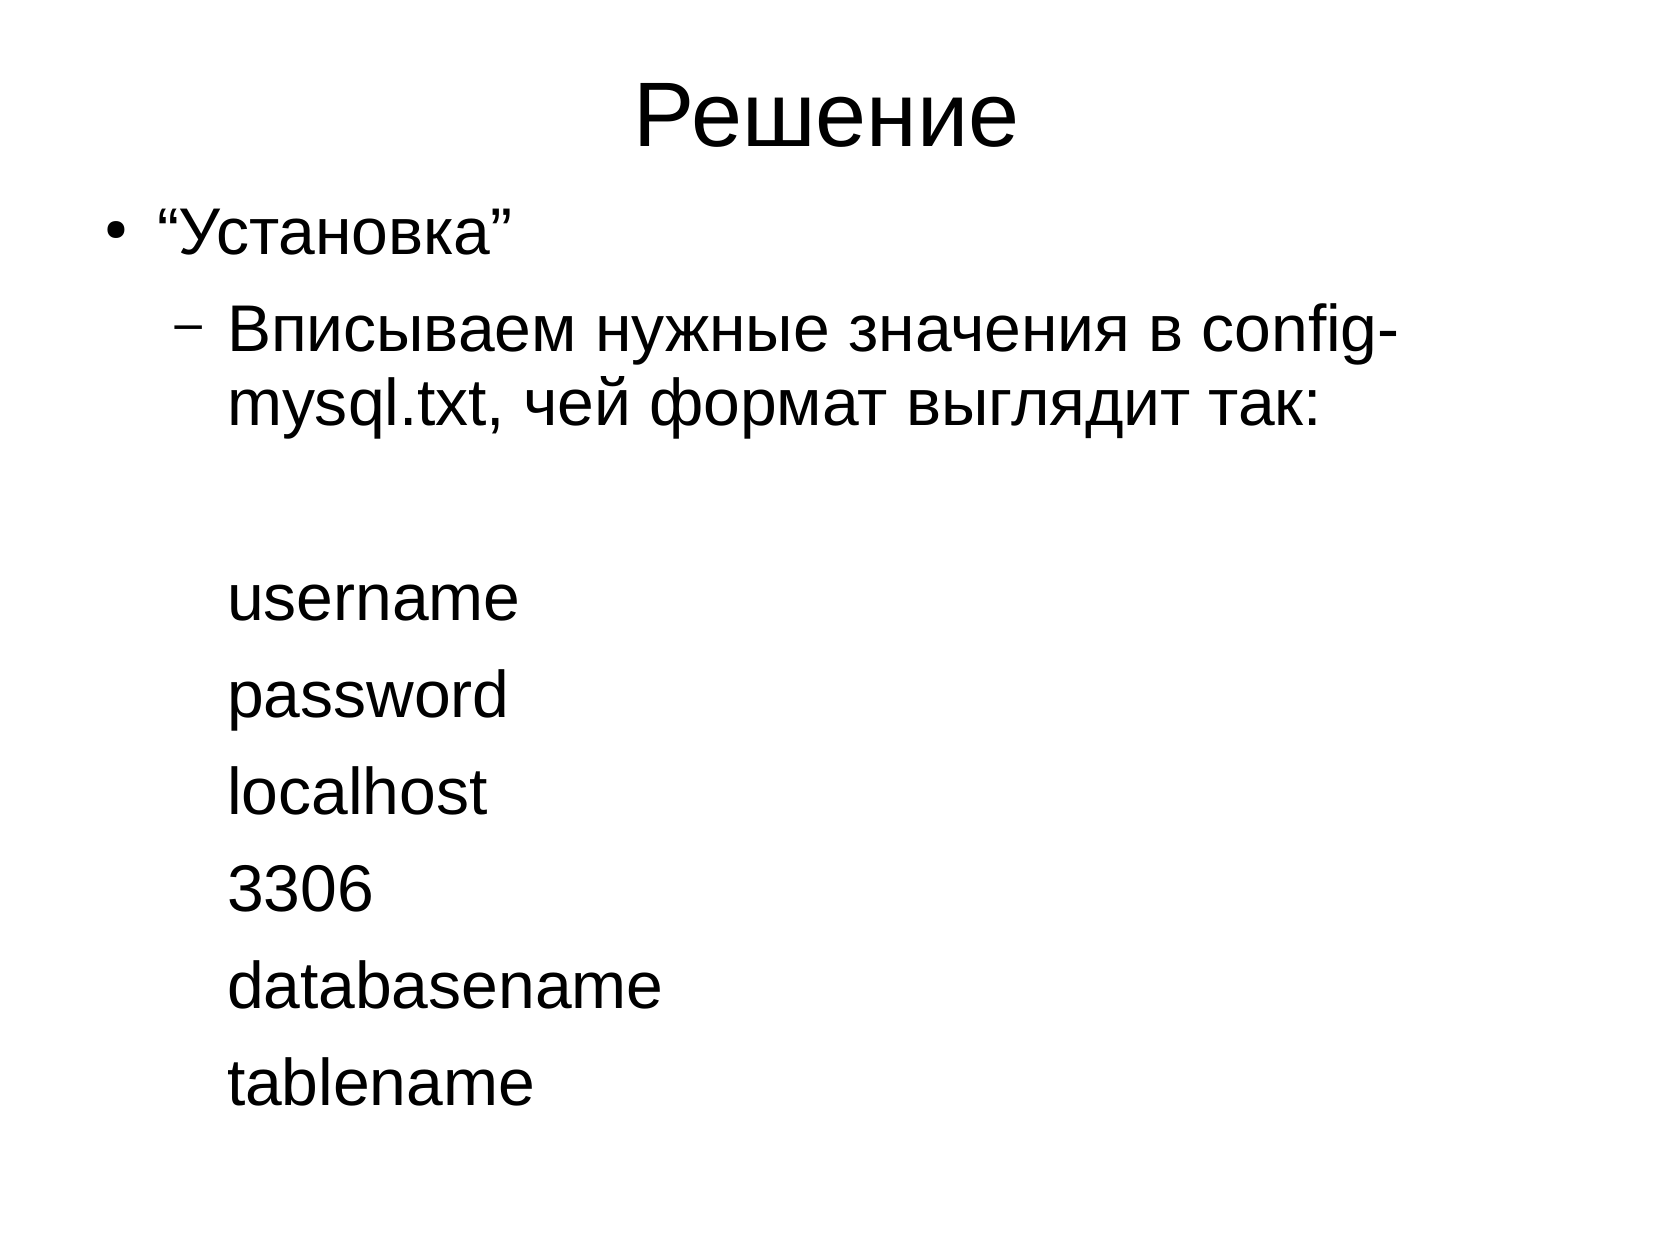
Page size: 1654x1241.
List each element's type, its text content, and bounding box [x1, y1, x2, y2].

title Решение [82, 49, 1571, 181]
list “Установка” Вписываем нужные значения в config-mysql.txt, чей формат выглядит так: username password localhost 3306 databasename tablename [86, 195, 1576, 1126]
